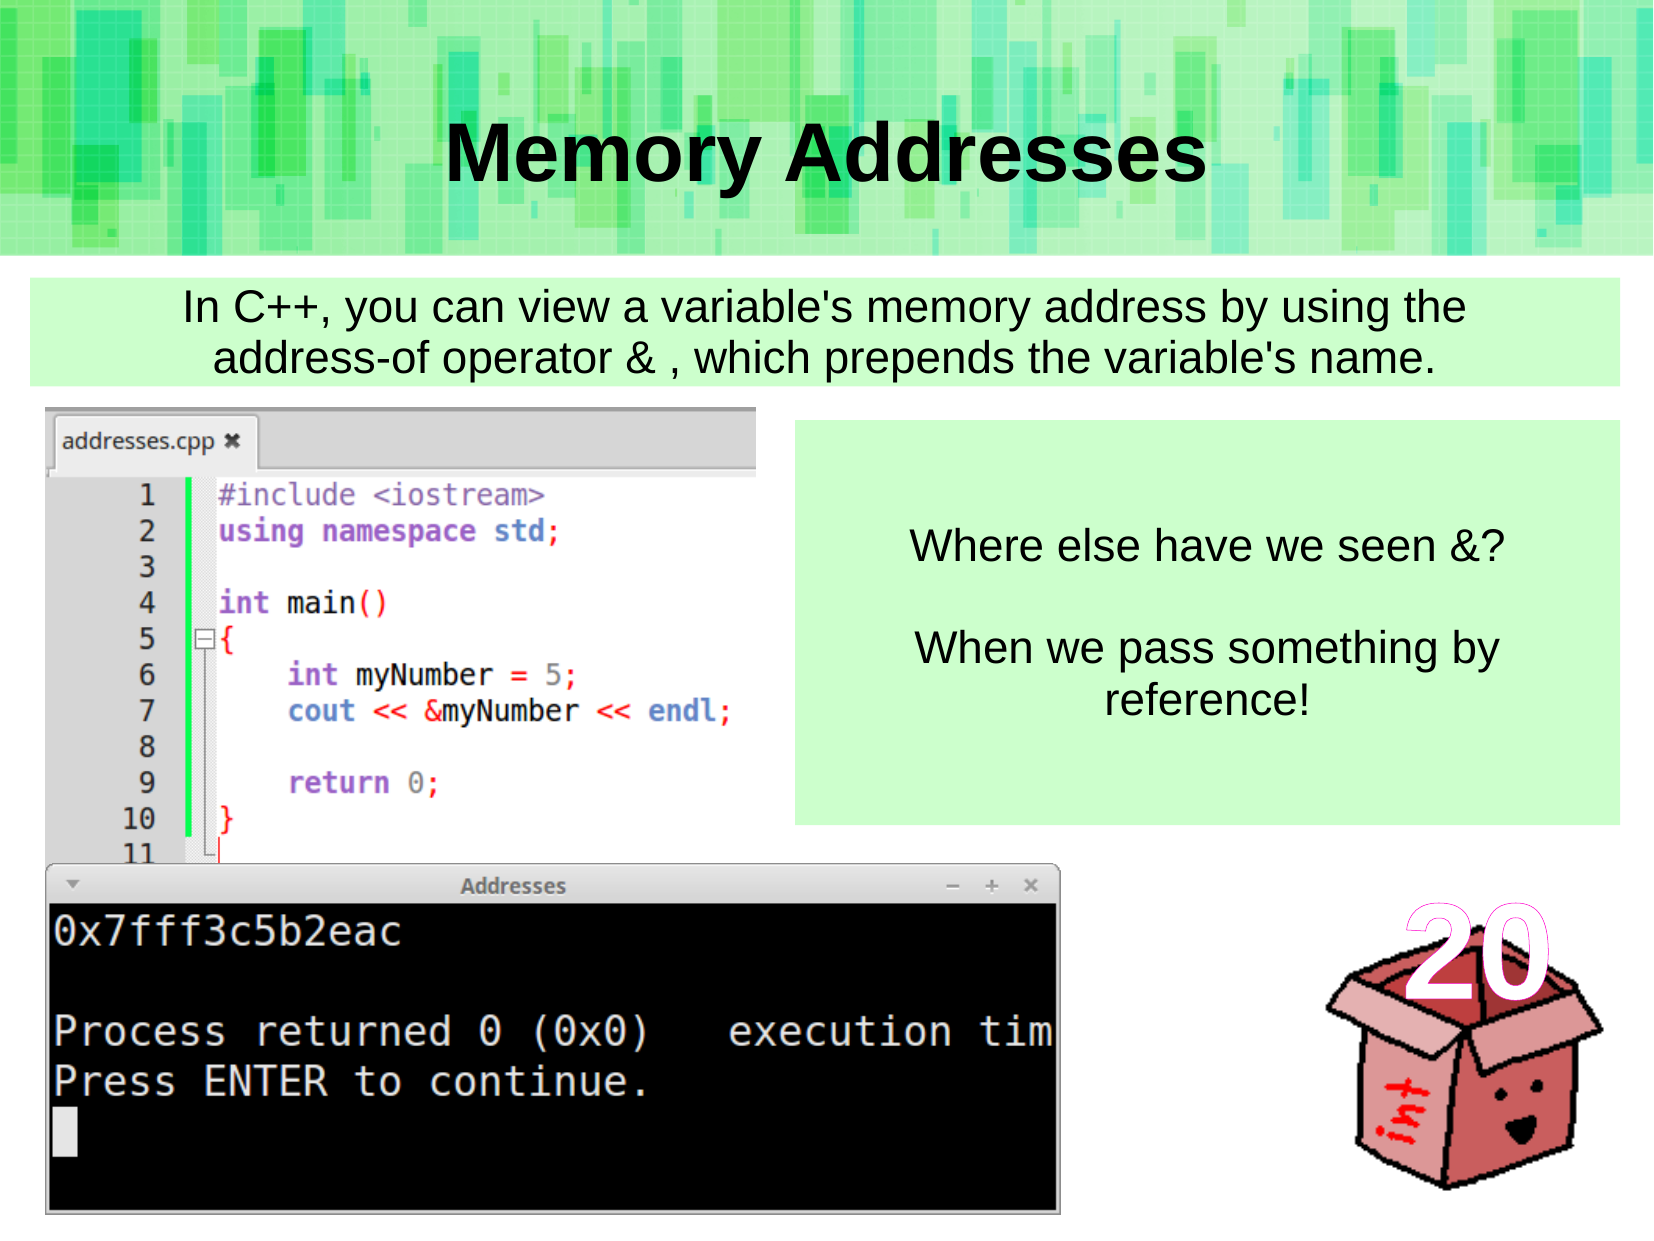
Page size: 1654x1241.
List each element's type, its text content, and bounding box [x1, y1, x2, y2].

text_box Where else have we seen &? When we pass something by reference! [795, 420, 1621, 826]
text_box In C++, you can view a variable's memory address by using the address-of operator & , which prepends the variable's name. [30, 277, 1621, 387]
picture [0, 0, 1654, 1241]
text_box 20 [1335, 871, 1621, 1032]
title Memory Addresses [82, 49, 1571, 257]
